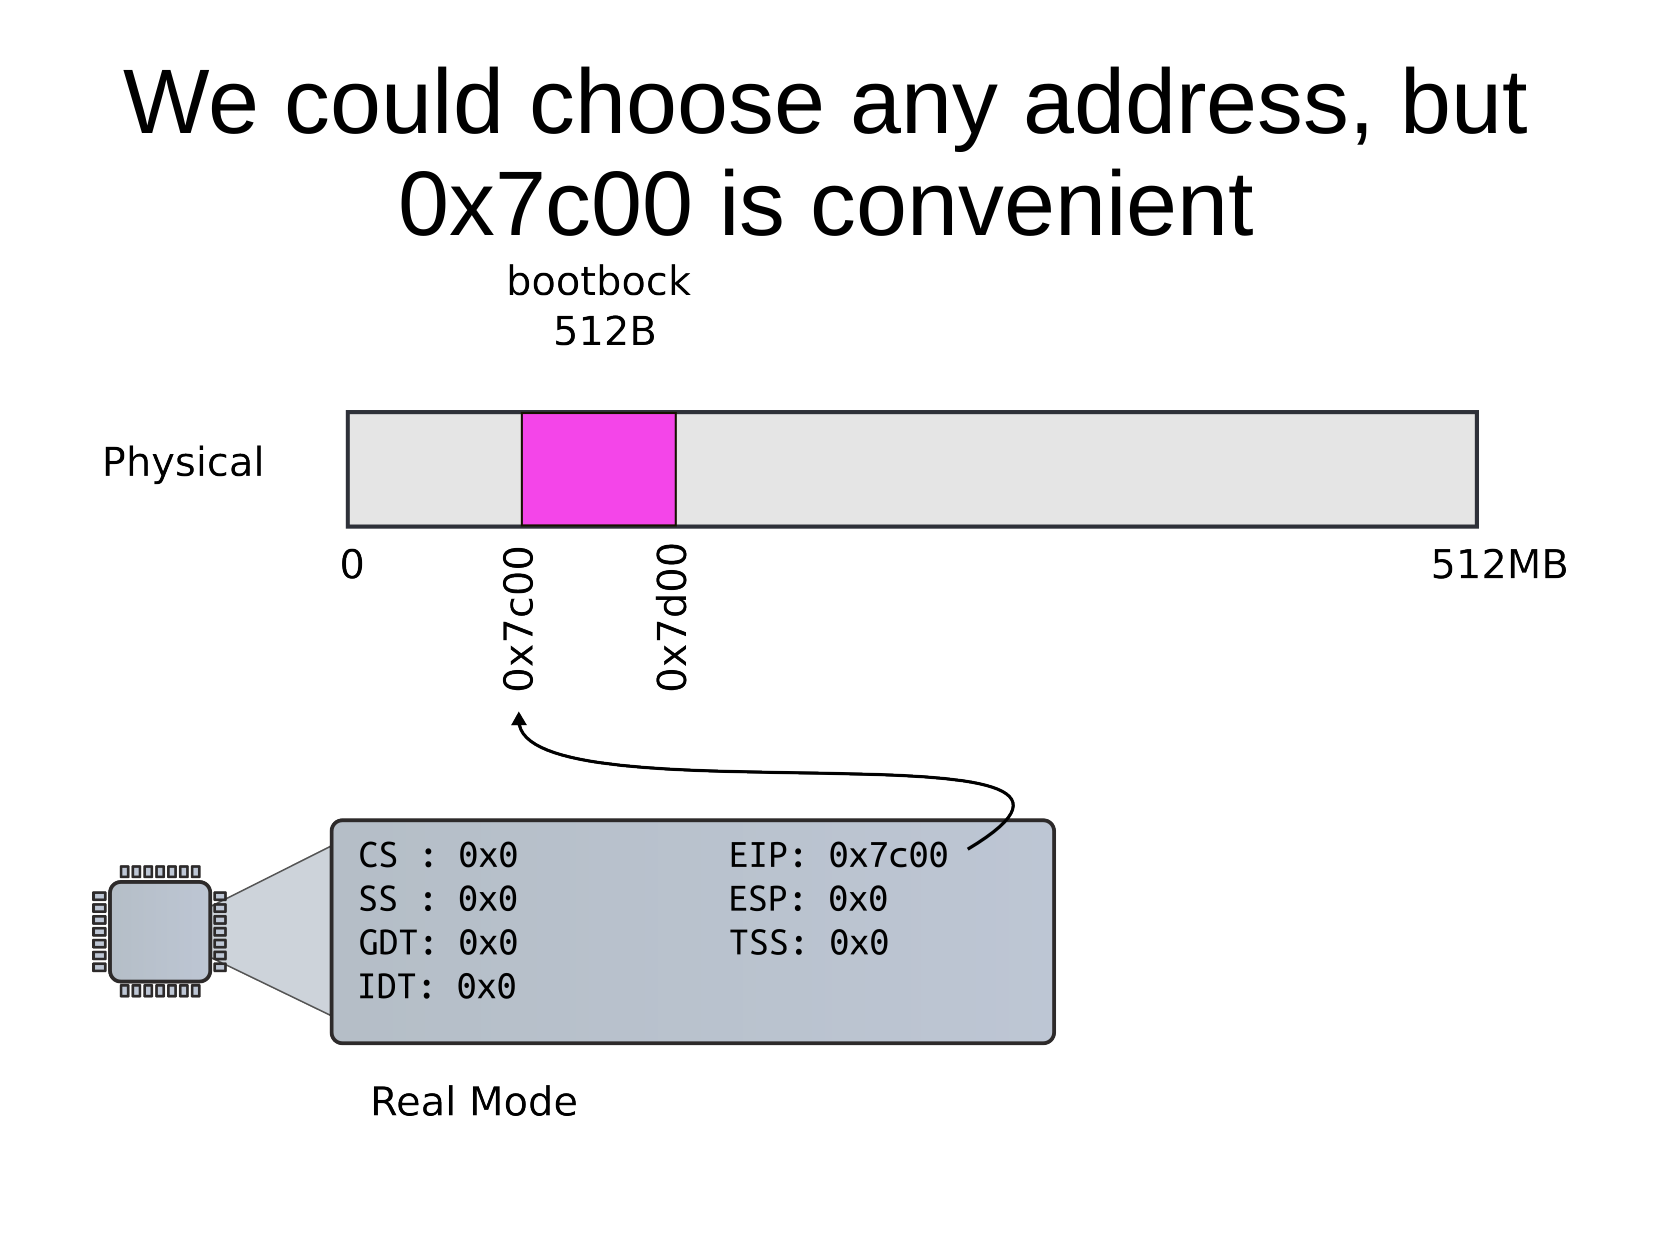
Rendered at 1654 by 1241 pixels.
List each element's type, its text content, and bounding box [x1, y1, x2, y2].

title We could choose any address, but 0x7c00 is convenient [82, 49, 1571, 257]
picture [92, 264, 1566, 1116]
